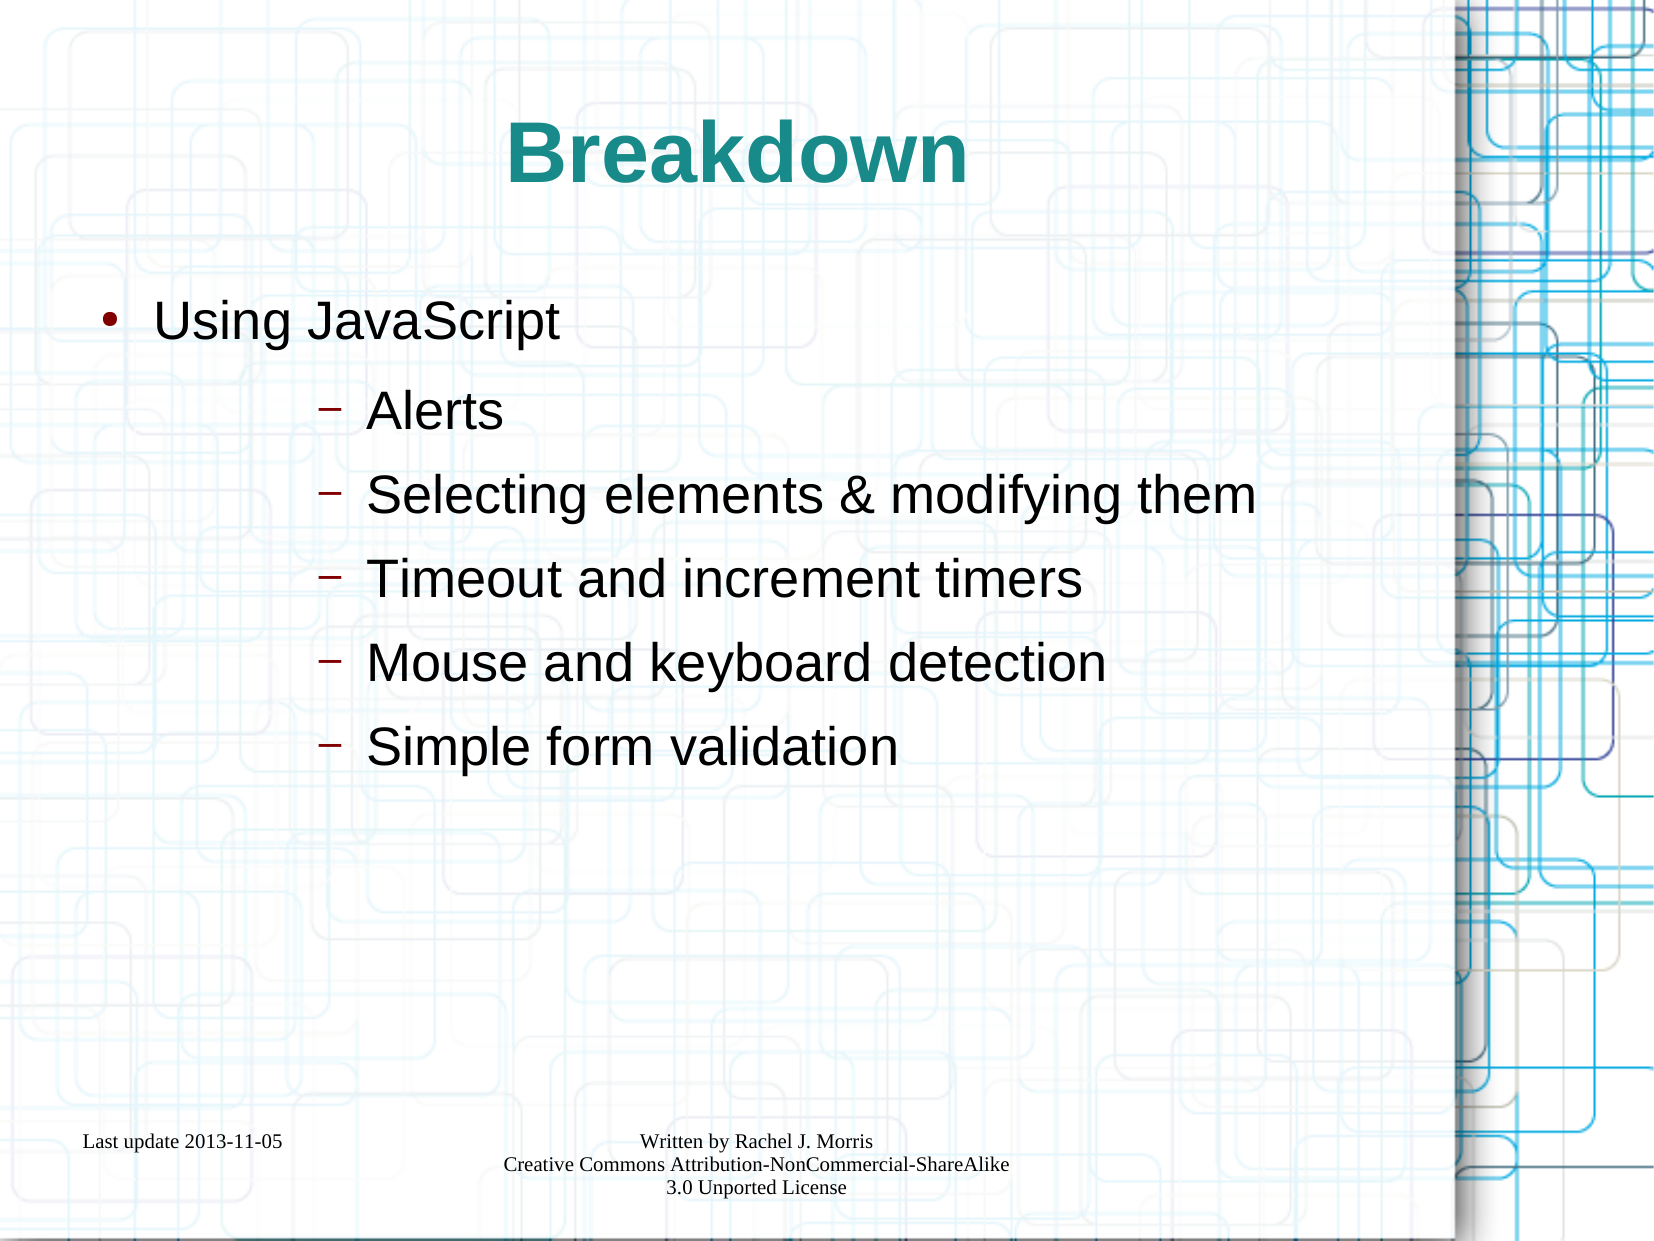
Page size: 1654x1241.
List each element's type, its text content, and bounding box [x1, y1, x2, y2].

title Breakdown [59, 49, 1418, 257]
picture [0, 0, 1654, 1241]
list Using JavaScript Alerts Selecting elements & modifying them Timeout and increment timers Mouse and keyboard detection Simple form validation [82, 290, 1418, 1010]
